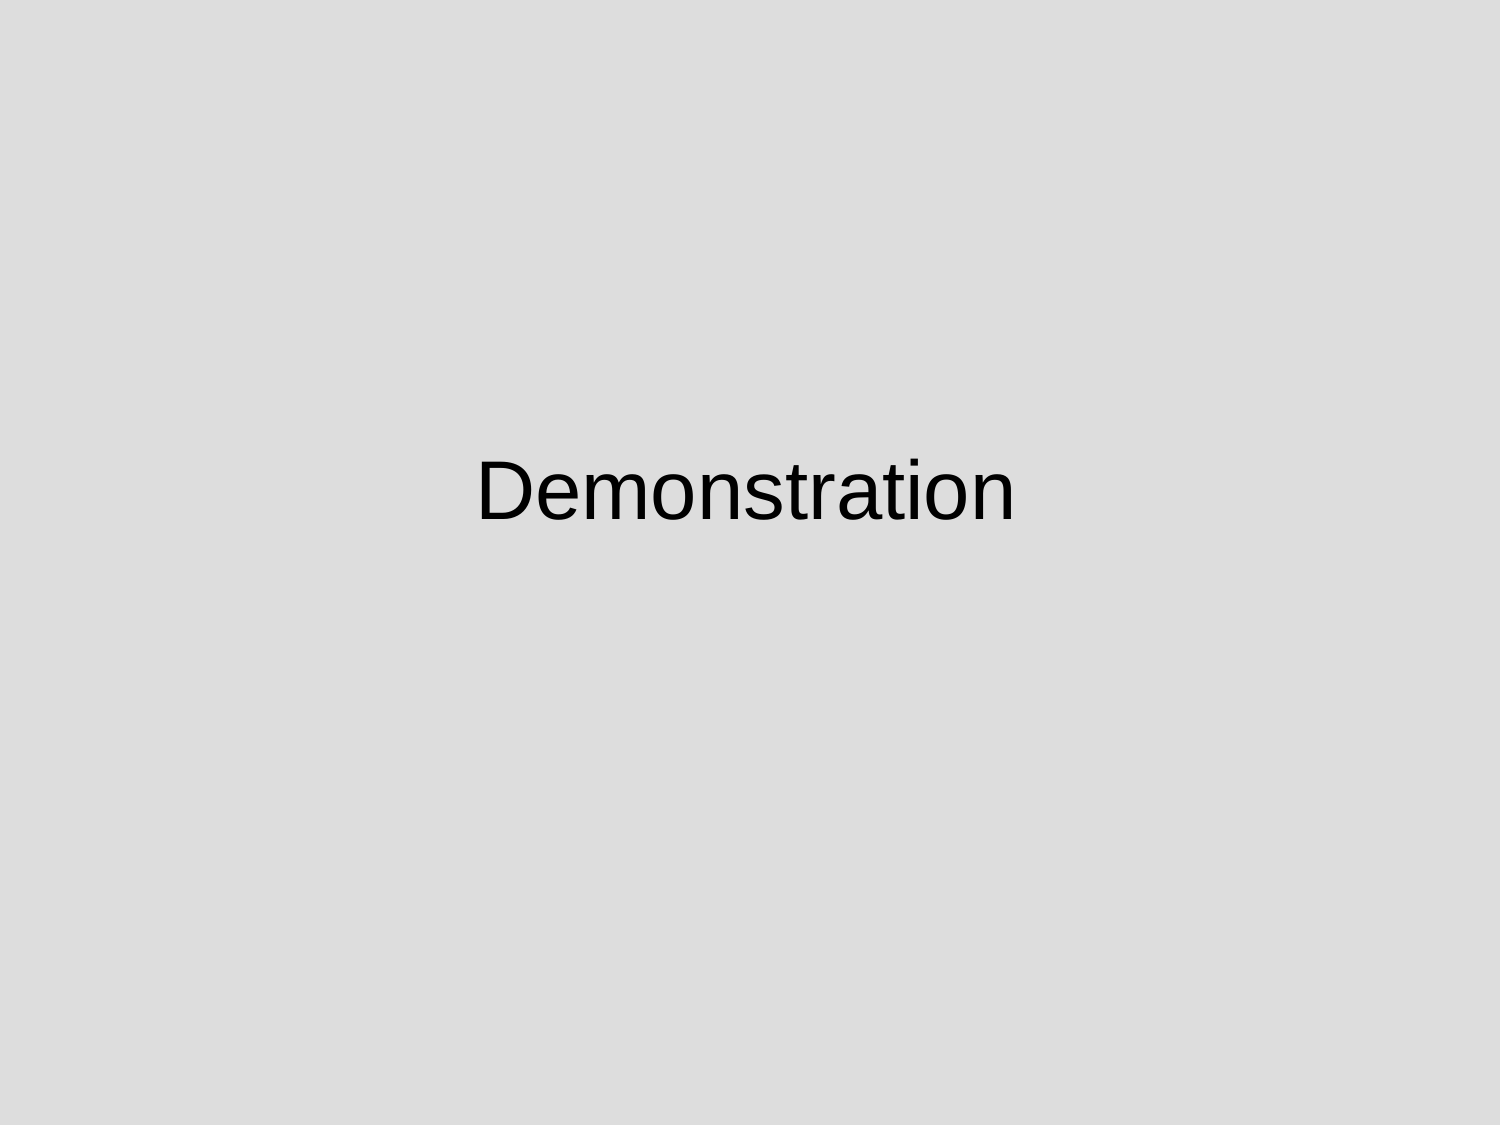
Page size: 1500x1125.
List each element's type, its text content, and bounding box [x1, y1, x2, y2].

subtitle Demonstration [47, 200, 1445, 782]
